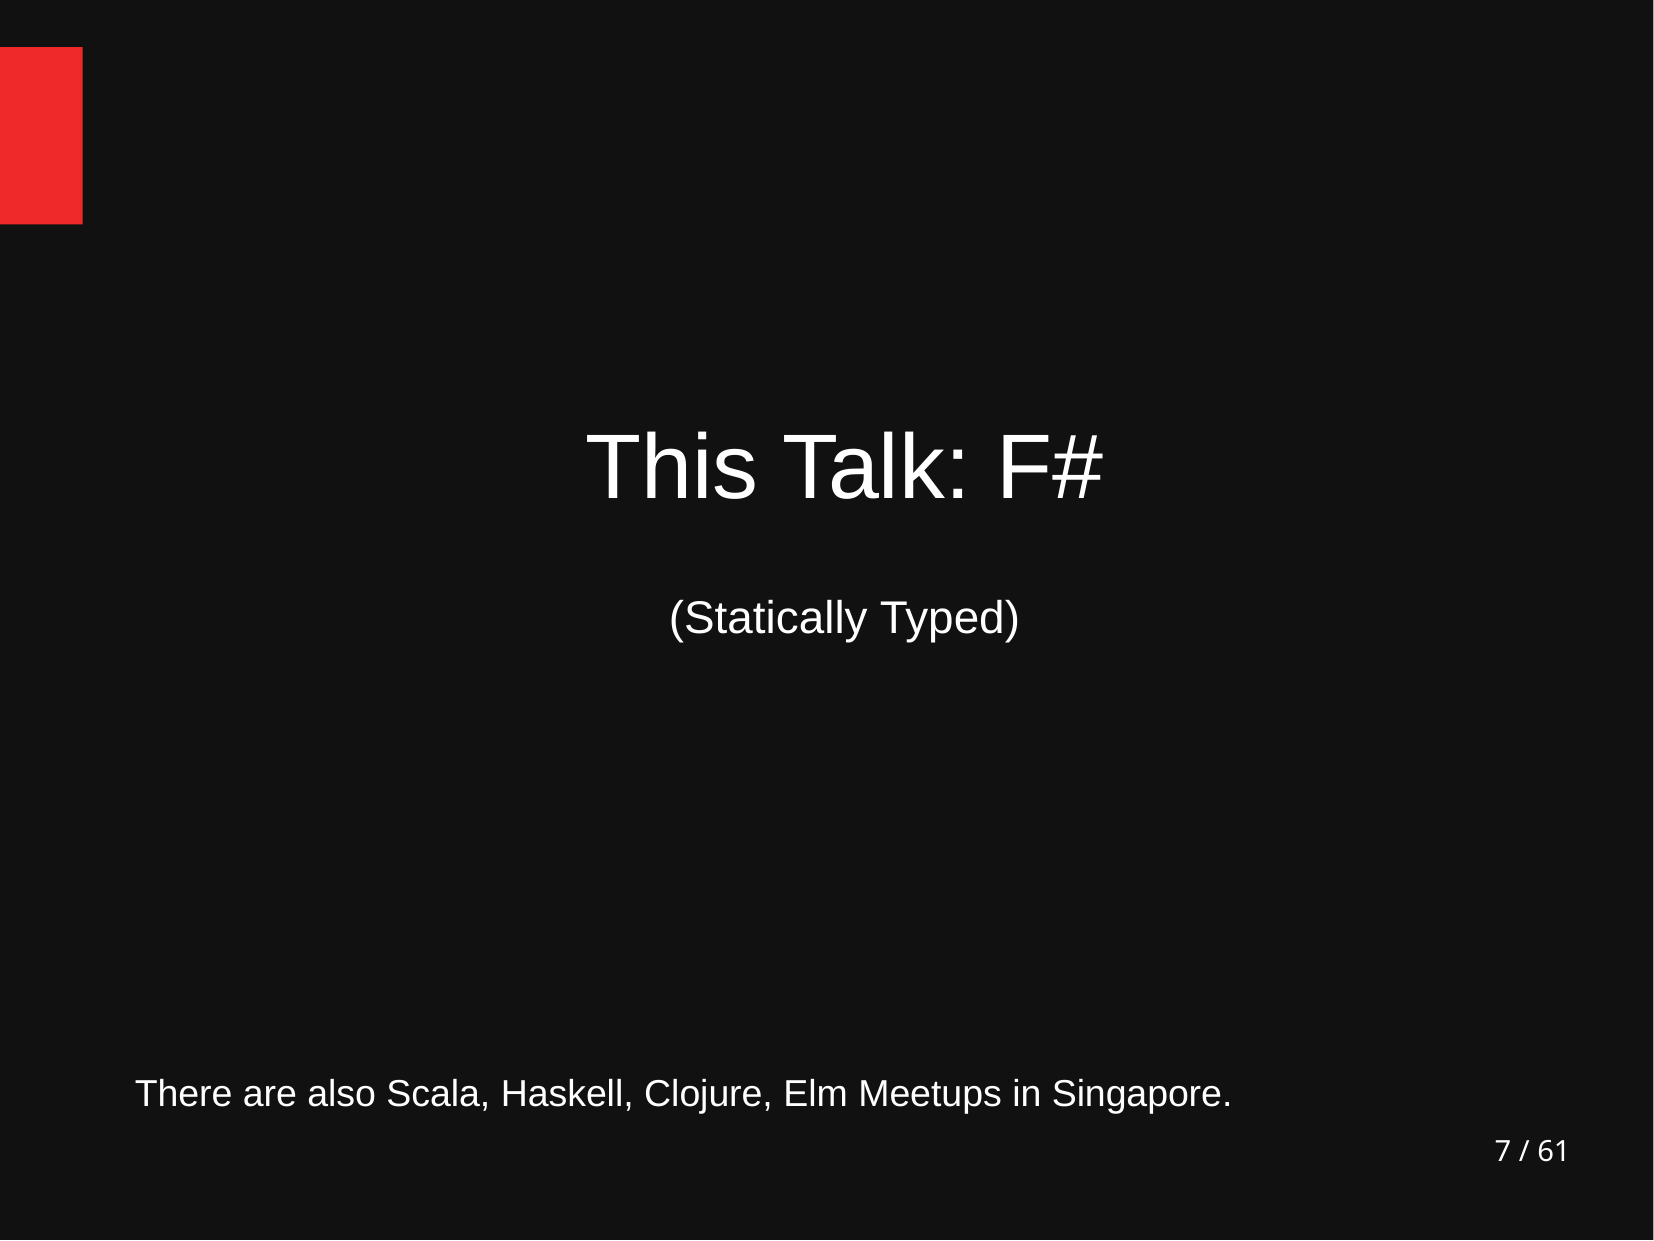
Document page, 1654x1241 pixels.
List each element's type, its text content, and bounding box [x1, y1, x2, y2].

subtitle This Talk: F# (Statically Typed) [118, 49, 1571, 1010]
text_box There are also Scala, Haskell, Clojure, Elm Meetups in Singapore. [120, 1065, 1248, 1122]
